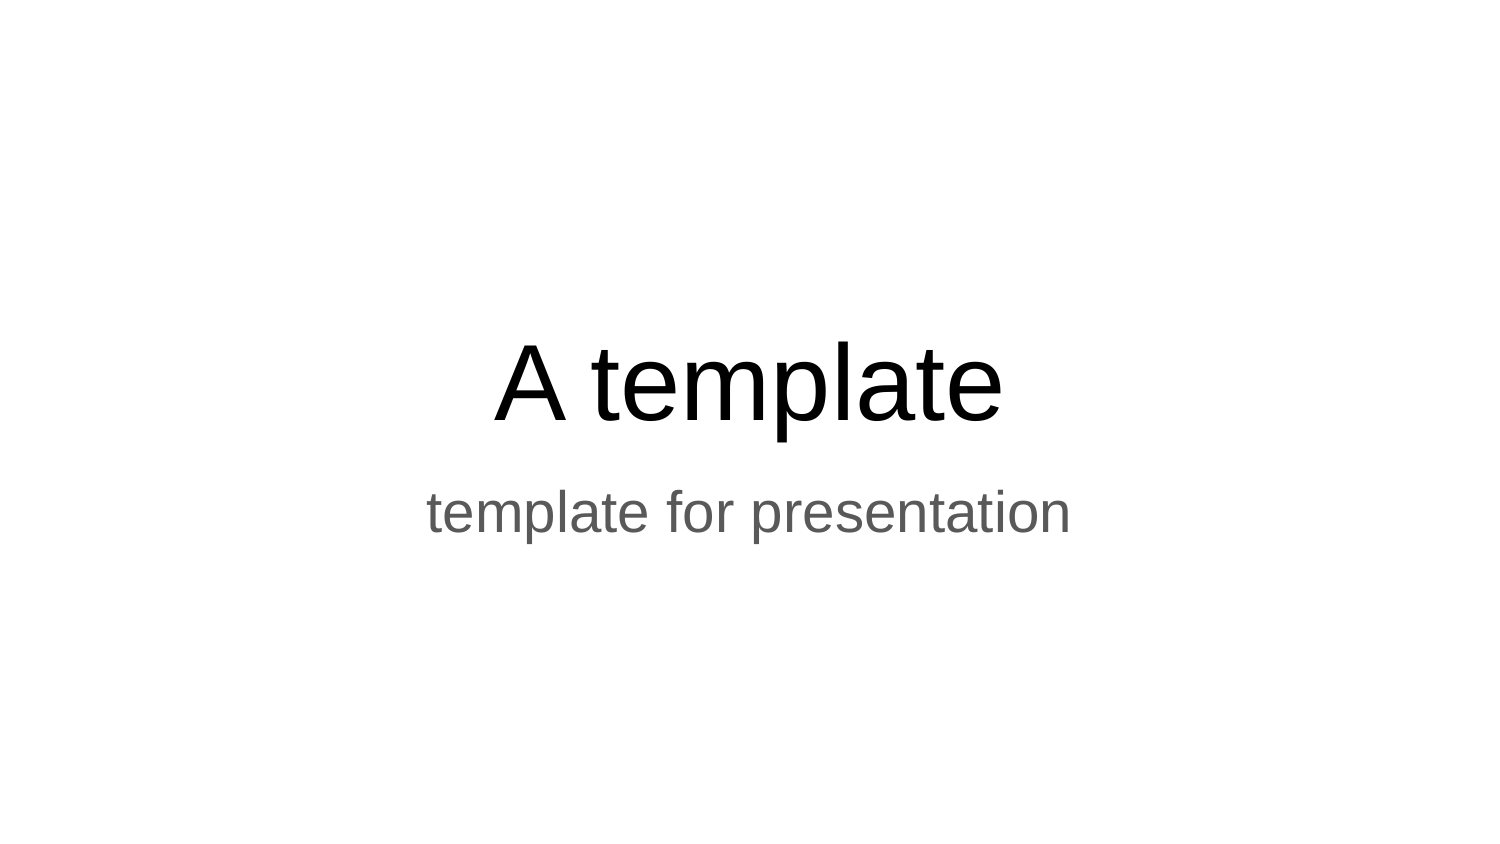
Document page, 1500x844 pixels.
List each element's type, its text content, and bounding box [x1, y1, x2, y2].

title A template [51, 122, 1449, 459]
subtitle template for presentation [51, 464, 1449, 595]
